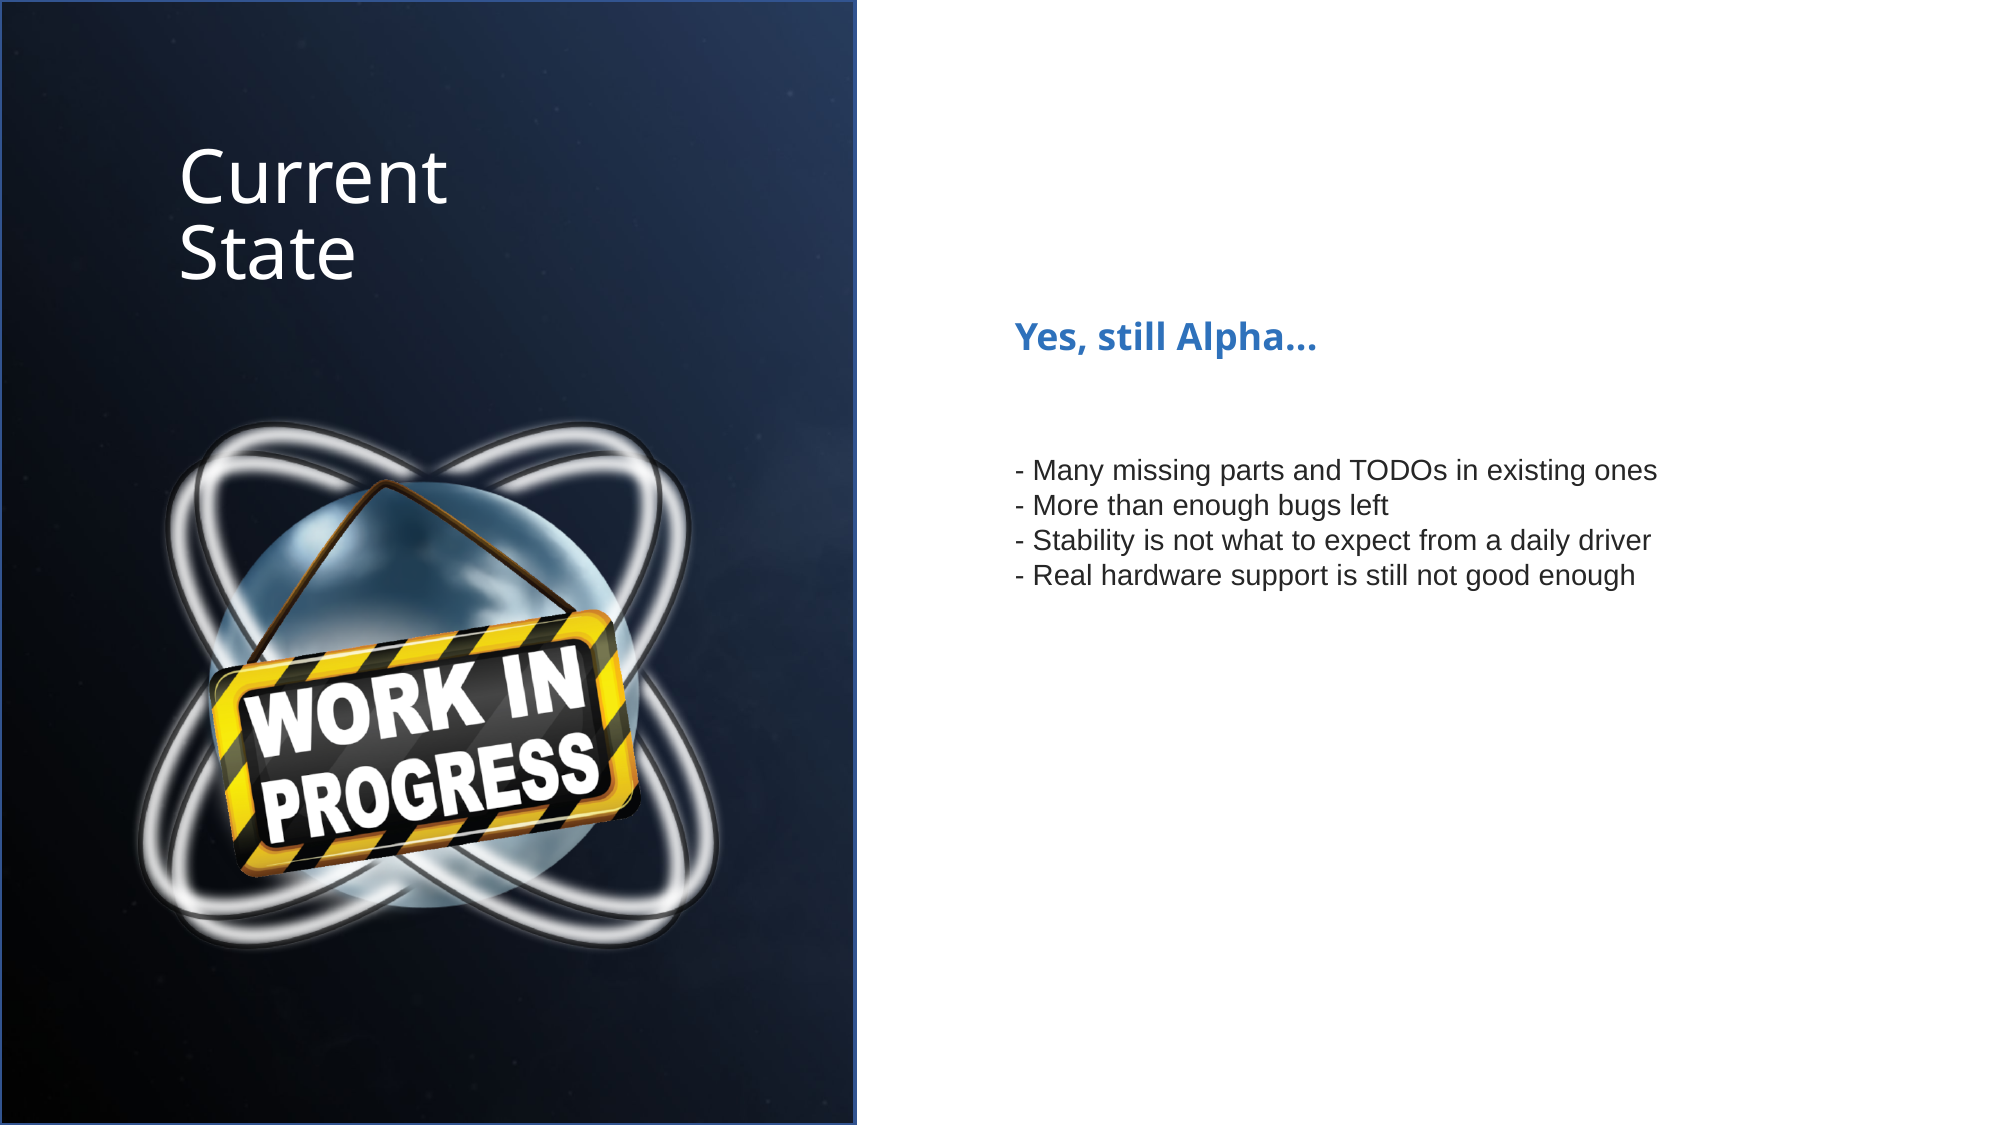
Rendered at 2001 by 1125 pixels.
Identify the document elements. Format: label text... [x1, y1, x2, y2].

text_box [0, 0, 856, 1125]
text_box - Many missing parts and TODOs in existing ones - More than enough bugs left - Stability is not what to expect from a daily driver - Real hardware support is still not good enough [999, 444, 1913, 599]
text_box Current State [164, 134, 620, 303]
text_box Yes, still Alpha... [999, 305, 1405, 366]
picture [130, 395, 726, 975]
